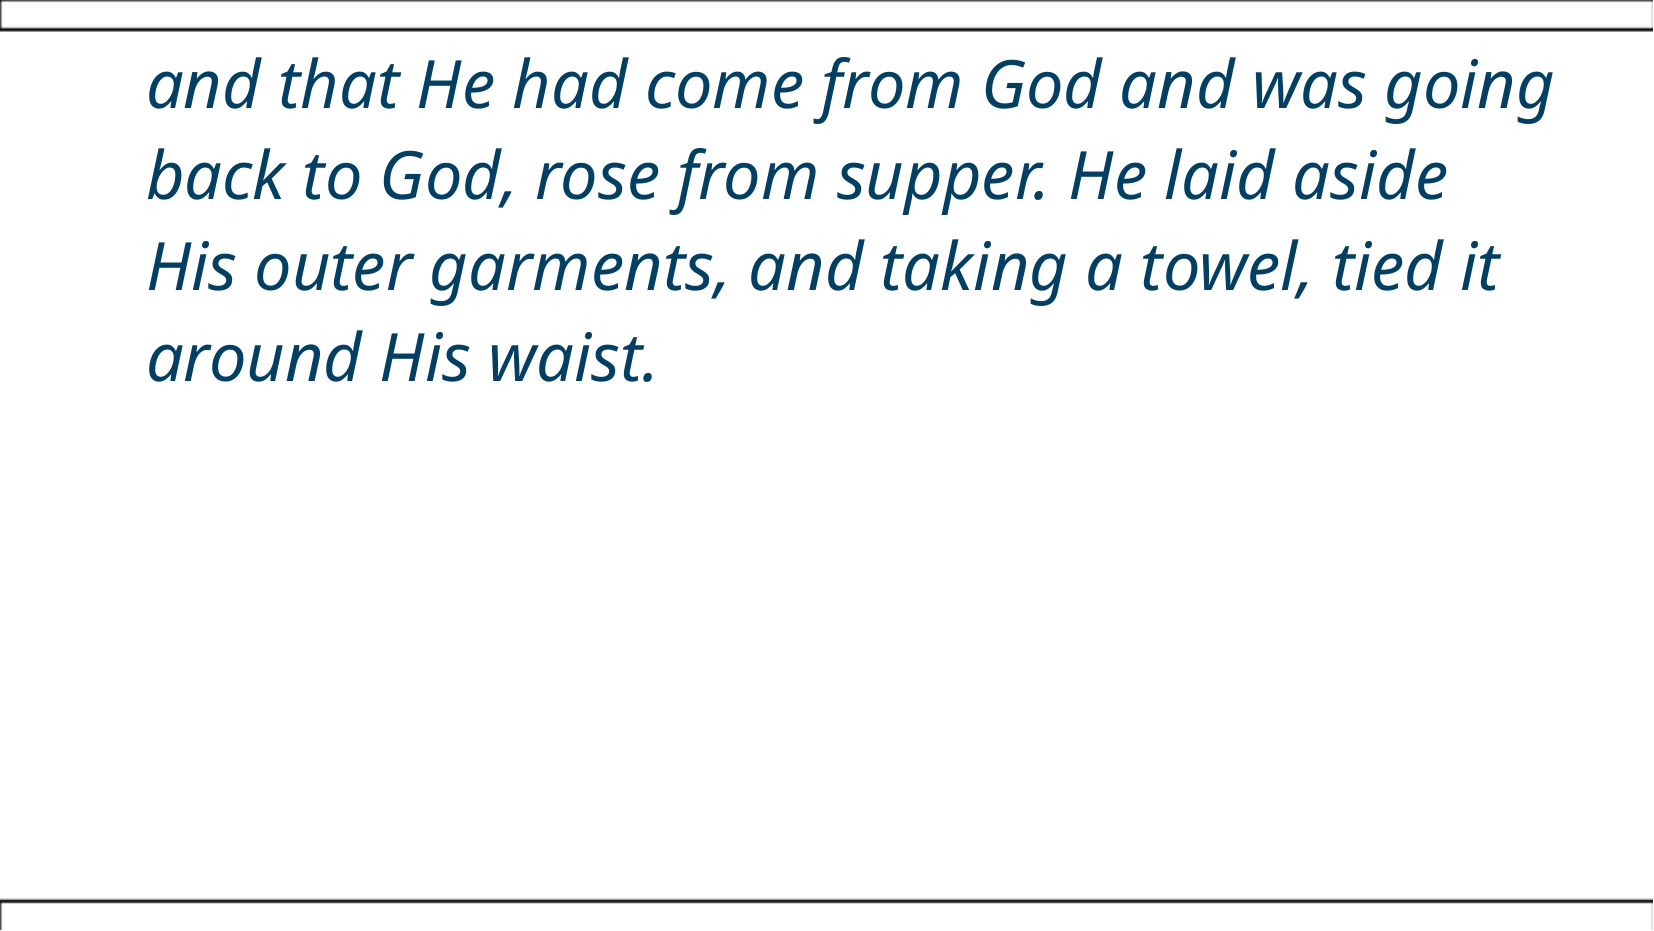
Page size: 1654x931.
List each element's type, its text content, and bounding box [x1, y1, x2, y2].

picture [0, 0, 1653, 930]
text_box and that He had come from God and was going back to God, rose from supper. He laid aside His outer garments, and taking a towel, tied it around His waist. [62, 30, 1593, 400]
